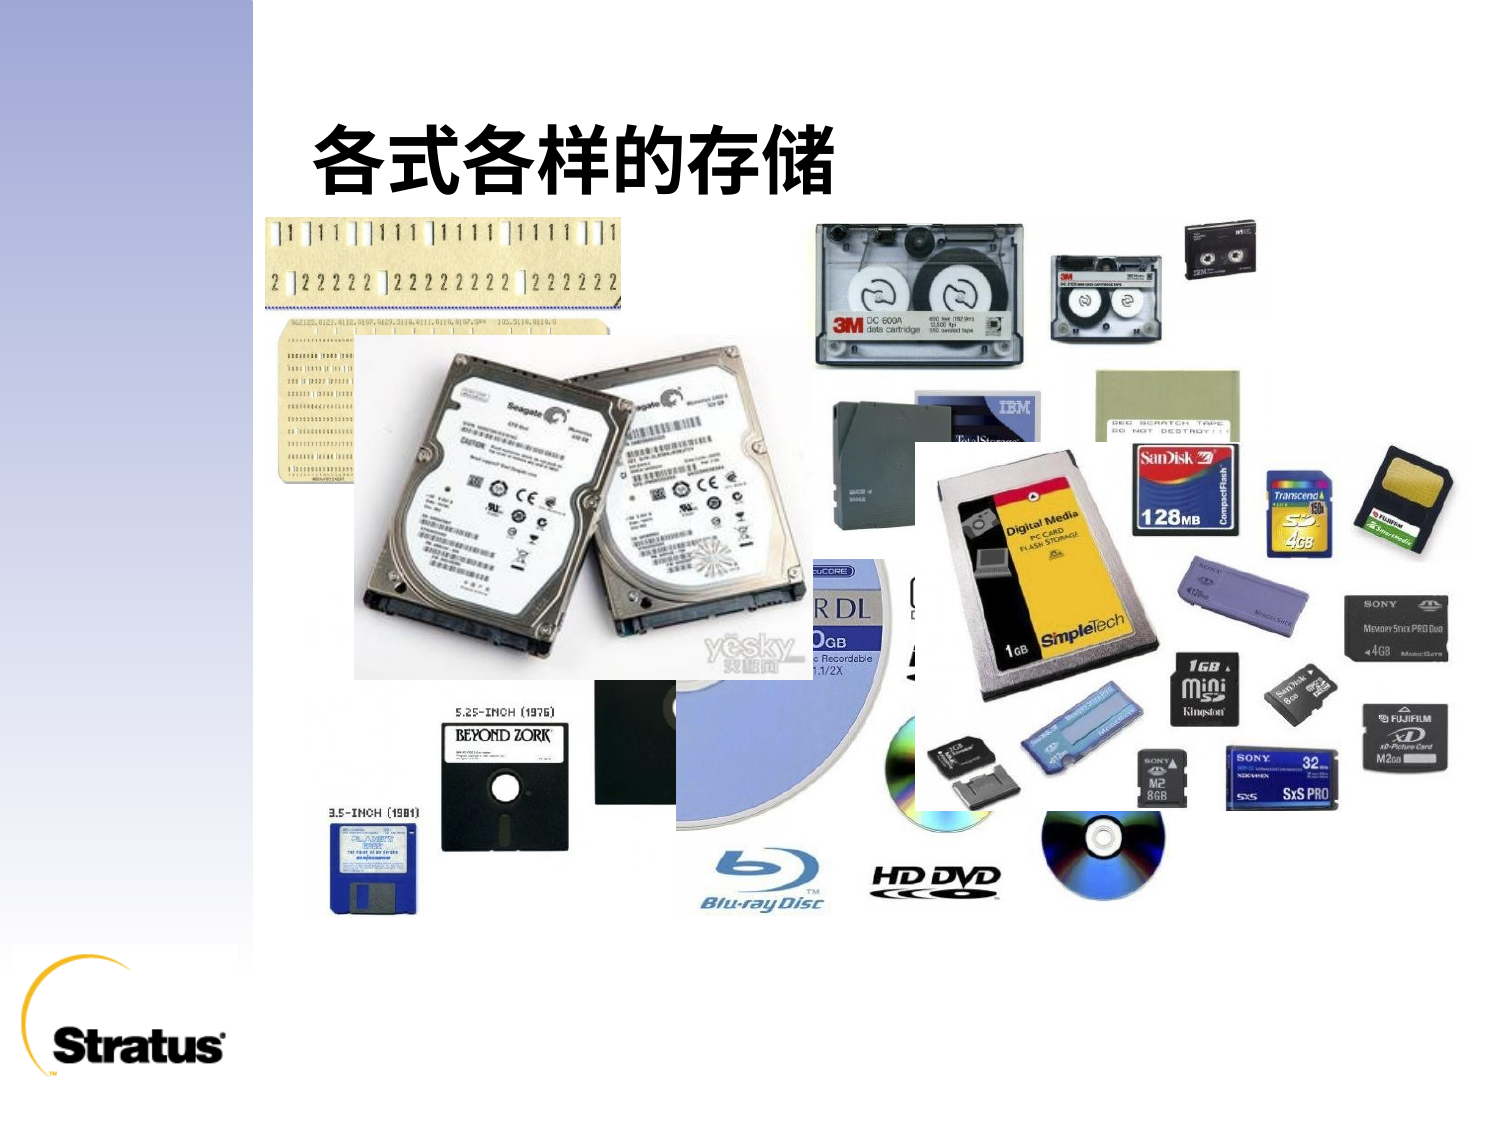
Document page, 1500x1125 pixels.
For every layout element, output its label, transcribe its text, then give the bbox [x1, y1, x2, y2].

picture [265, 216, 1467, 918]
picture [12, 945, 238, 1088]
title 各式各样的存储 [296, 108, 1447, 297]
